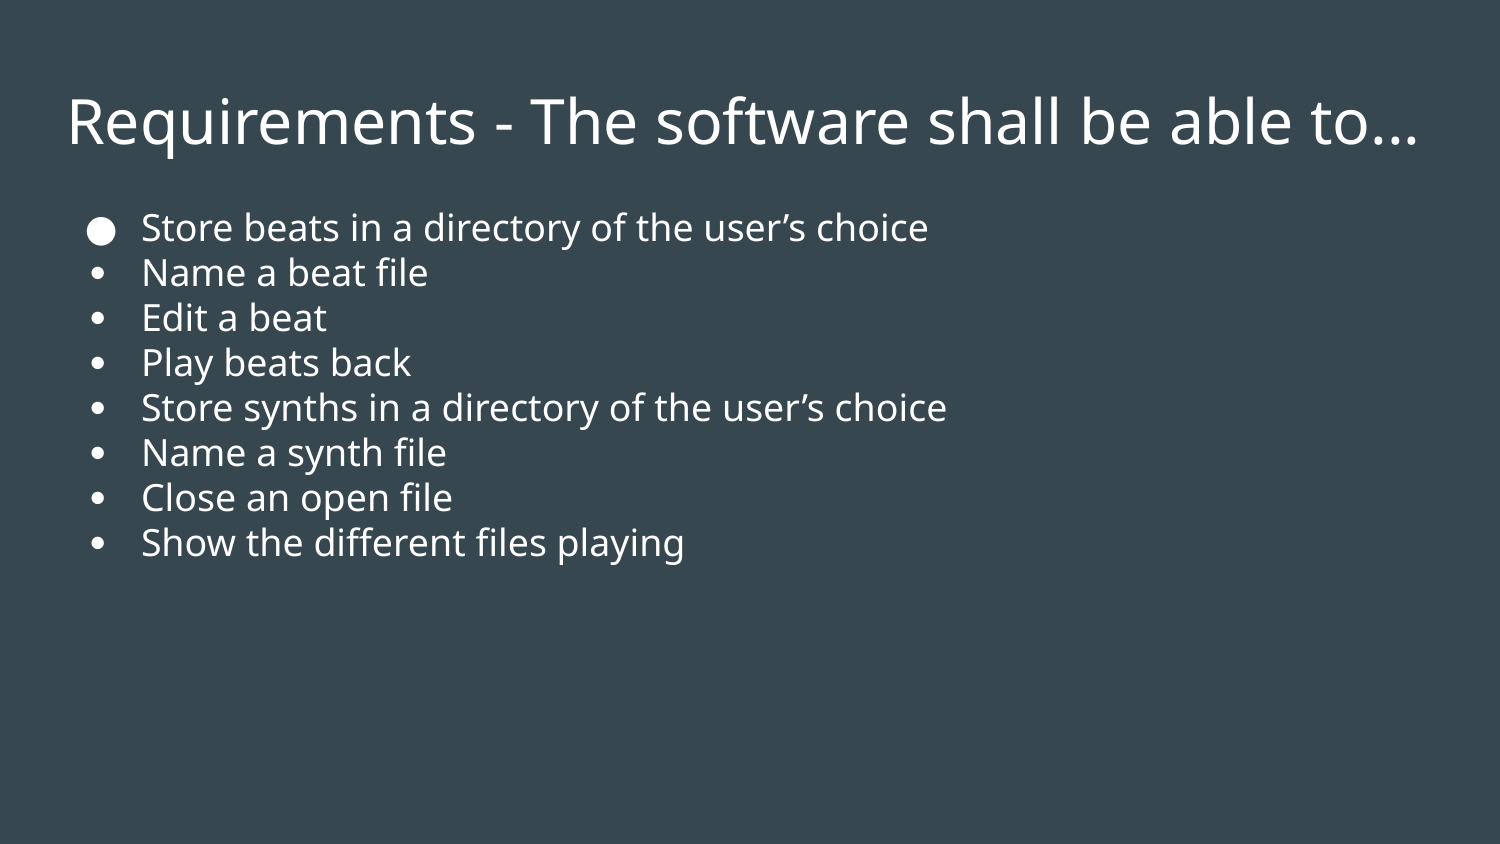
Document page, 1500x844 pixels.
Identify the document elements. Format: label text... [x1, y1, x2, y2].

list Store beats in a directory of the user’s choice Name a beat file Edit a beat Play beats back Store synths in a directory of the user’s choice Name a synth file Close an open file Show the different files playing [51, 189, 1449, 750]
title Requirements - The software shall be able to... [51, 72, 1449, 167]
